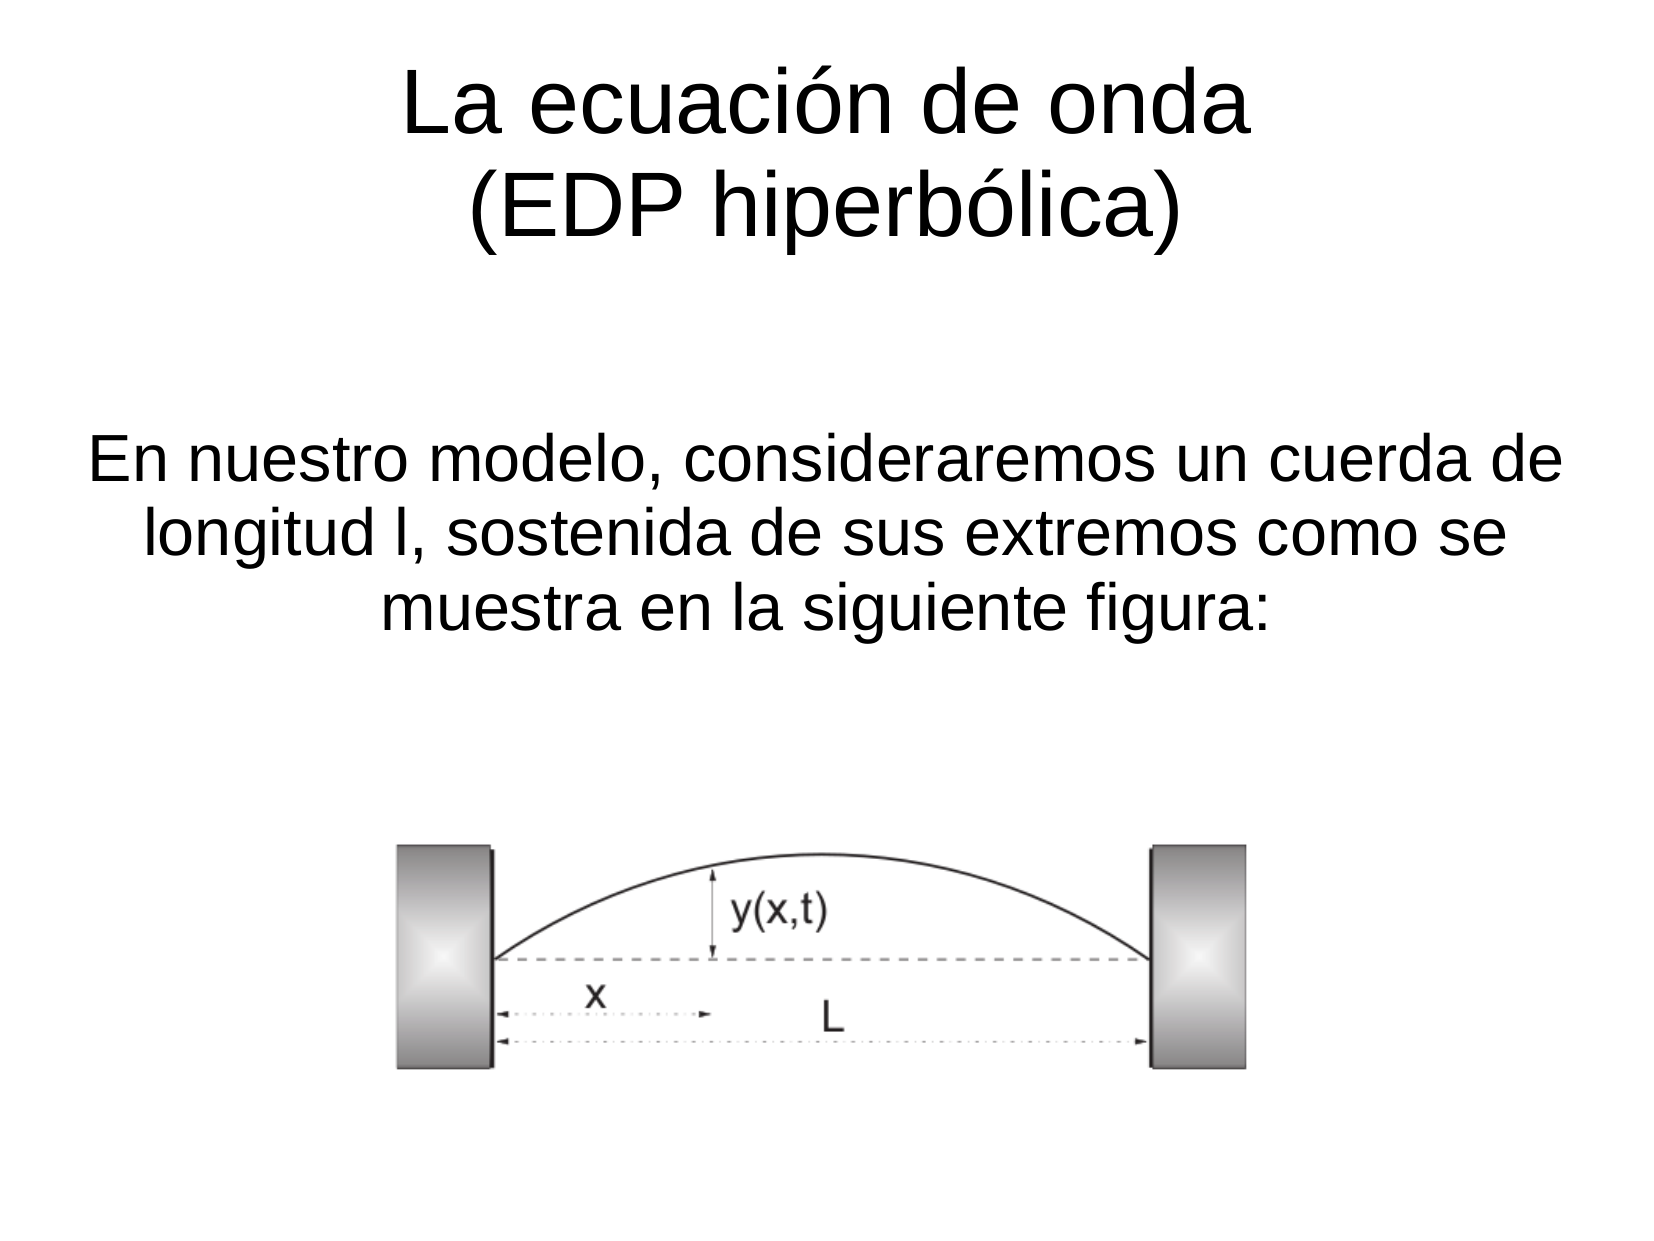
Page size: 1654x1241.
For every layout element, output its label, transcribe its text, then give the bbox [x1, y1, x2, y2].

title La ecuación de onda (EDP hiperbólica) [82, 50, 1571, 256]
subtitle En nuestro modelo, consideraremos un cuerda de longitud l, sostenida de sus extremos como se muestra en la siguiente figura: [82, 297, 1571, 768]
picture [377, 826, 1270, 1090]
